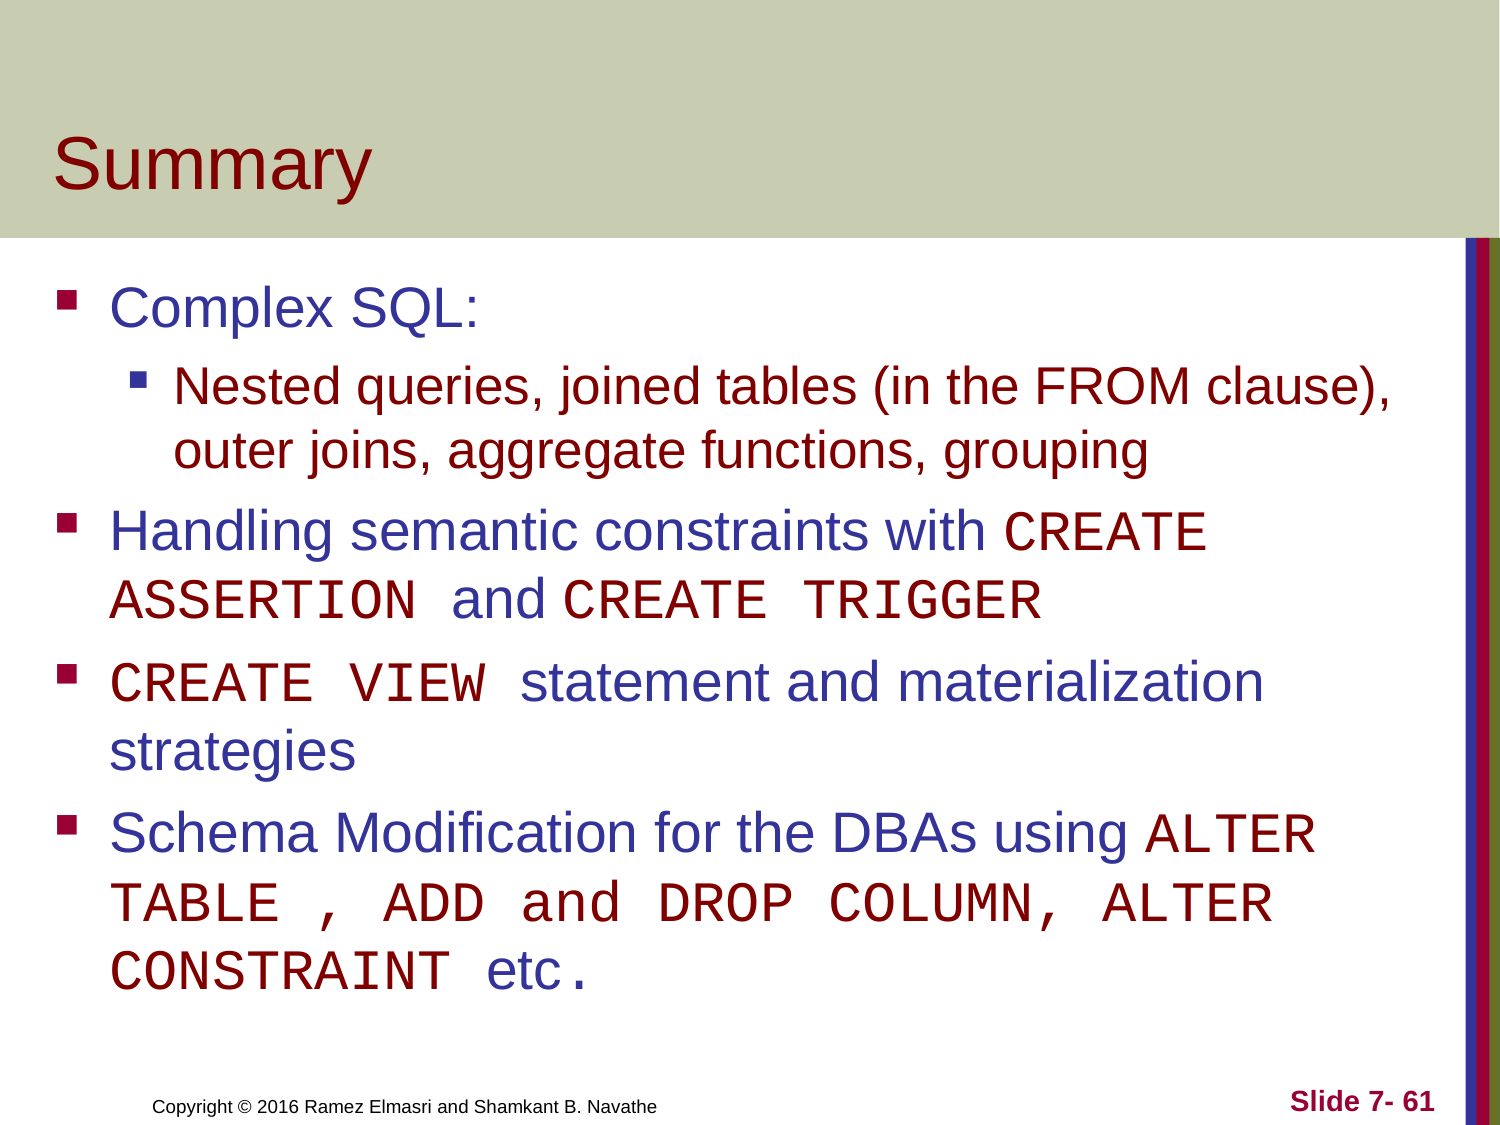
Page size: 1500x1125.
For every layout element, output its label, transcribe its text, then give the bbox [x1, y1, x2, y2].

text_box Slide 7- 61 [1137, 1050, 1450, 1125]
title Summary [37, 49, 1317, 213]
list Complex SQL: Nested queries, joined tables (in the FROM clause), outer joins, aggregate functions, grouping Handling semantic constraints with CREATE ASSERTION and CREATE TRIGGER CREATE VIEW statement and materialization strategies Schema Modification for the DBAs using ALTER TABLE , ADD and DROP COLUMN, ALTER CONSTRAINT etc. [39, 262, 1400, 1013]
